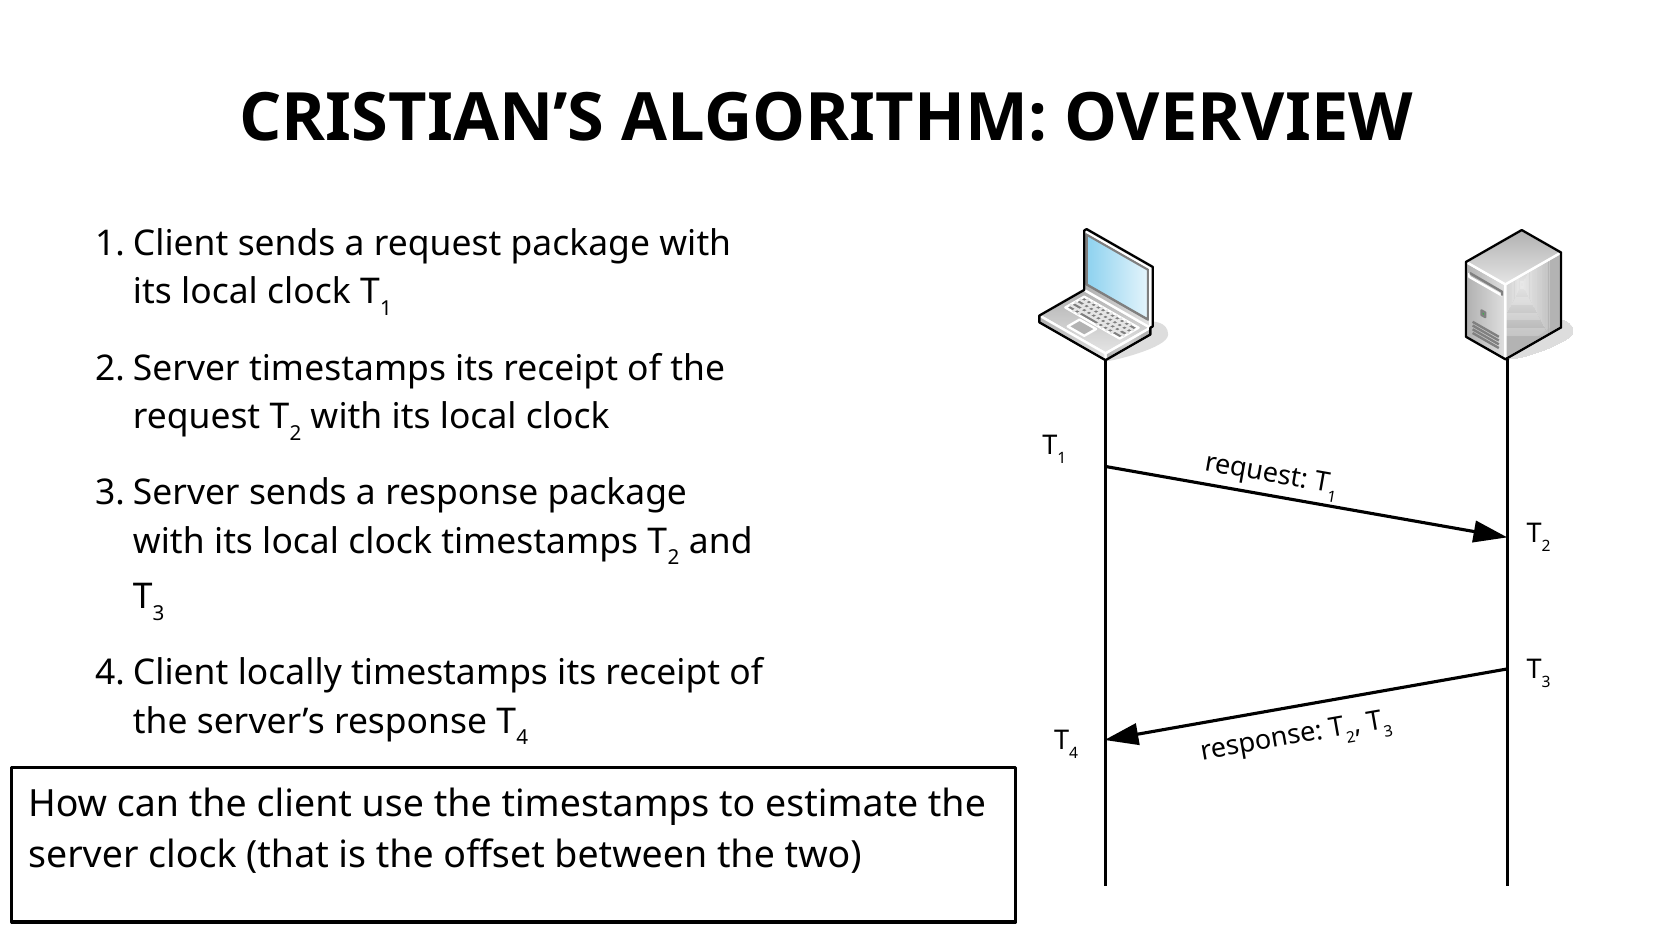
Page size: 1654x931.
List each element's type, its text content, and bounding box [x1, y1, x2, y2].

text_box [1509, 320, 1573, 360]
text_box response: T2, T3 [1181, 676, 1477, 781]
list Client sends a request package with its local clock T1 Server timestamps its receipt of the request T2 with its local clock Server sends a response package with its local clock timestamps T2 and T3 Client locally timestamps its receipt of the server’s response T4 [82, 217, 768, 757]
text_box T2 [1511, 506, 1575, 562]
text_box T1 [1027, 418, 1091, 473]
text_box T4 [1039, 713, 1102, 768]
text_box [1468, 232, 1559, 357]
text_box How can the client use the timestamps to estimate the server clock (that is the offset between the two) [11, 767, 1016, 923]
text_box request: T1 [1186, 432, 1452, 531]
text_box T3 [1511, 642, 1575, 697]
title CRISTIAN’S ALGORITHM: OVERVIEW [82, 36, 1571, 193]
text_box [1110, 322, 1167, 360]
text_box [1041, 231, 1151, 358]
